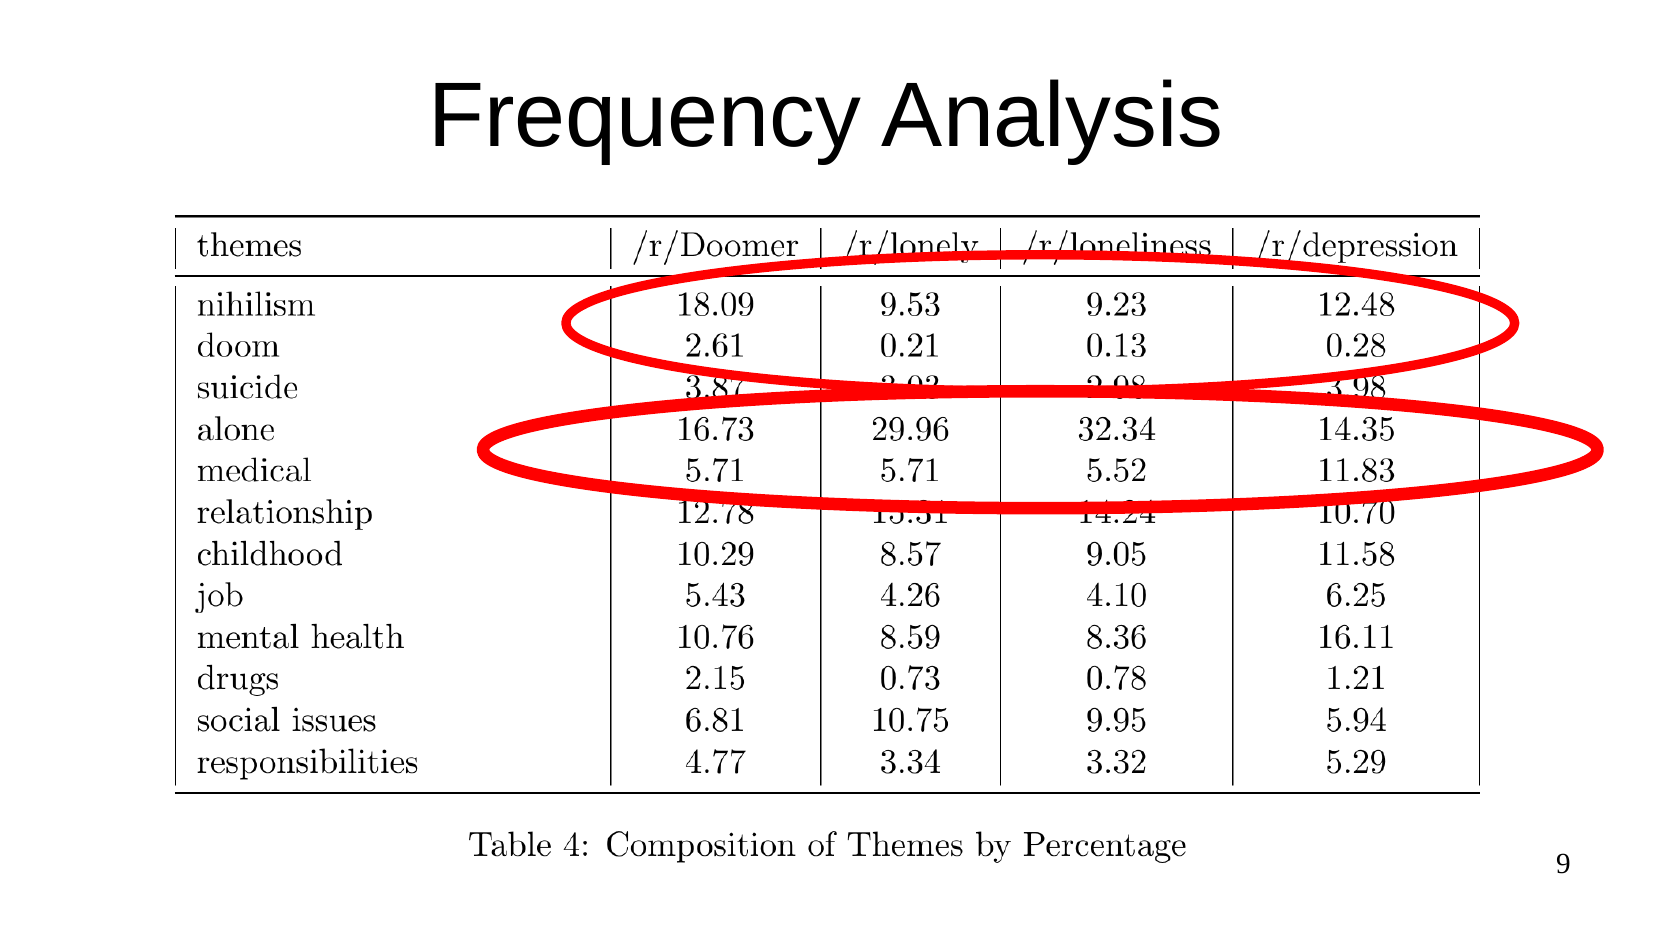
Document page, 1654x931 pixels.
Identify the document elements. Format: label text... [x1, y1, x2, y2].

picture [490, 398, 1485, 501]
title Frequency Analysis [82, 37, 1571, 193]
picture [169, 206, 1485, 868]
picture [571, 260, 1485, 385]
picture [1264, 353, 1485, 408]
